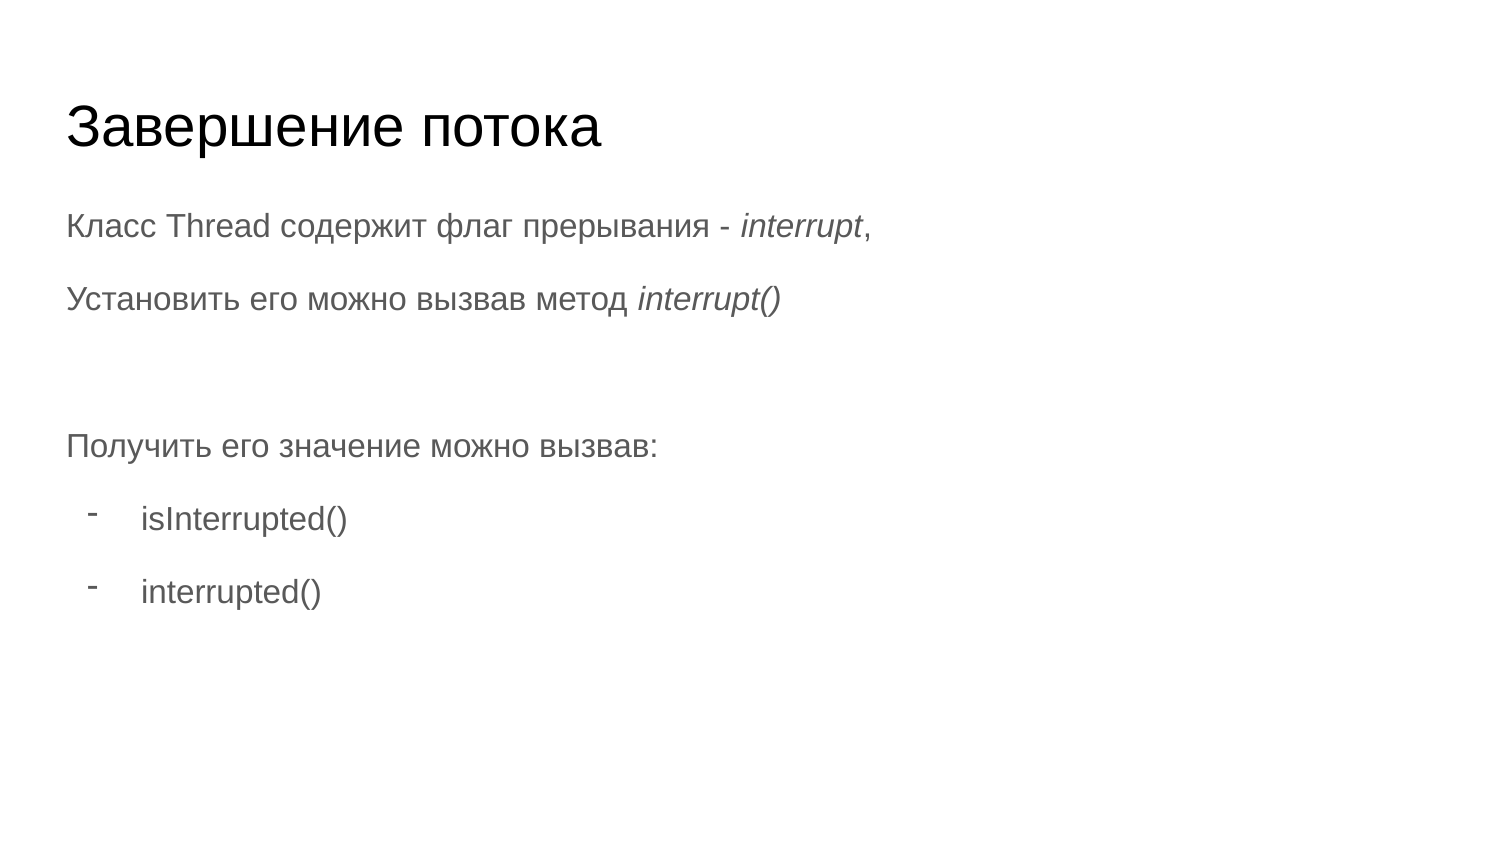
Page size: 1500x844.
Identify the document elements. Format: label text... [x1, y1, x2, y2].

list Класс Thread содержит флаг прерывания - interrupt, Установить его можно вызвав метод interrupt() Получить его значение можно вызвав: isInterrupted() interrupted() [51, 189, 1284, 750]
title Завершение потока [51, 72, 1449, 167]
